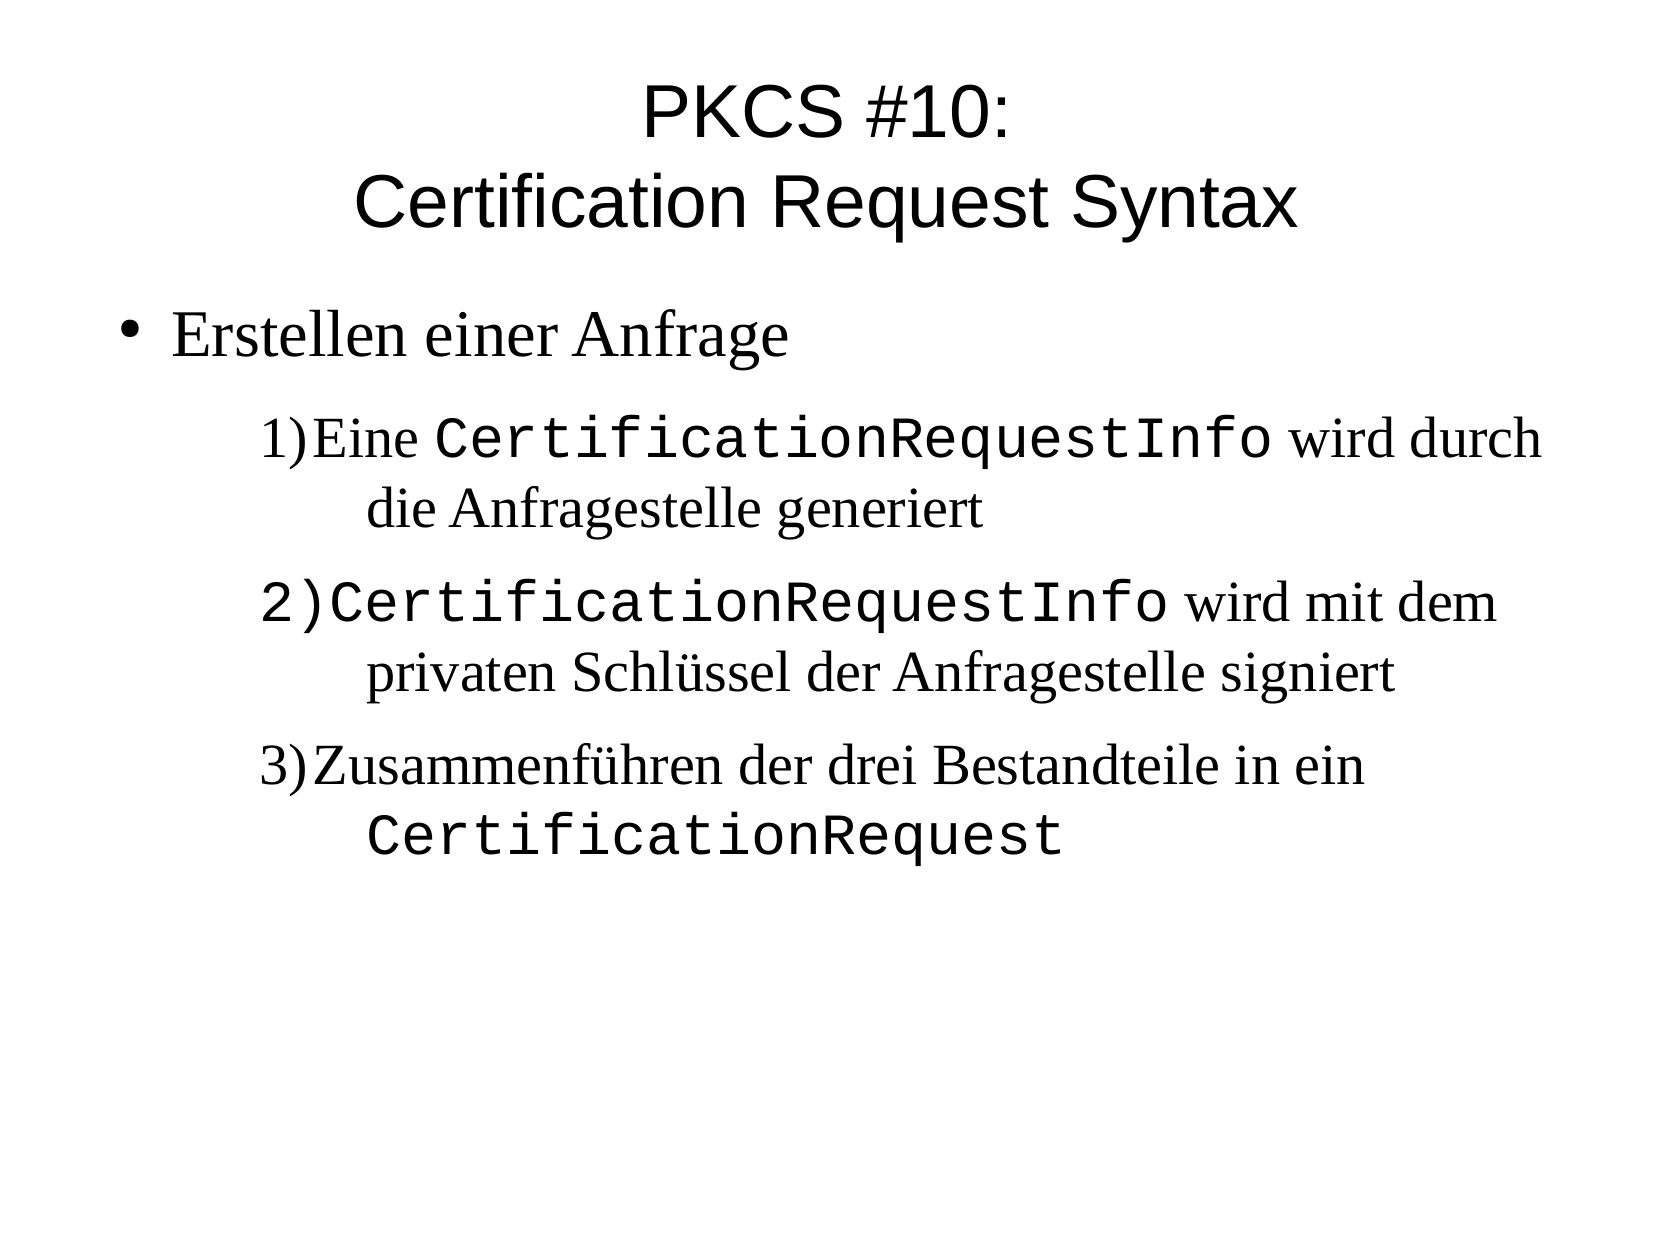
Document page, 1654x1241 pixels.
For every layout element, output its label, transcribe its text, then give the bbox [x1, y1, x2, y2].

title PKCS #10: Certification Request Syntax [82, 62, 1571, 243]
list Erstellen einer Anfrage Eine CertificationRequestInfo wird durch die Anfragestelle generiert CertificationRequestInfo wird mit dem privaten Schlüssel der Anfragestelle signiert Zusammenführen der drei Bestandteile in ein CertificationRequest [82, 290, 1571, 1010]
